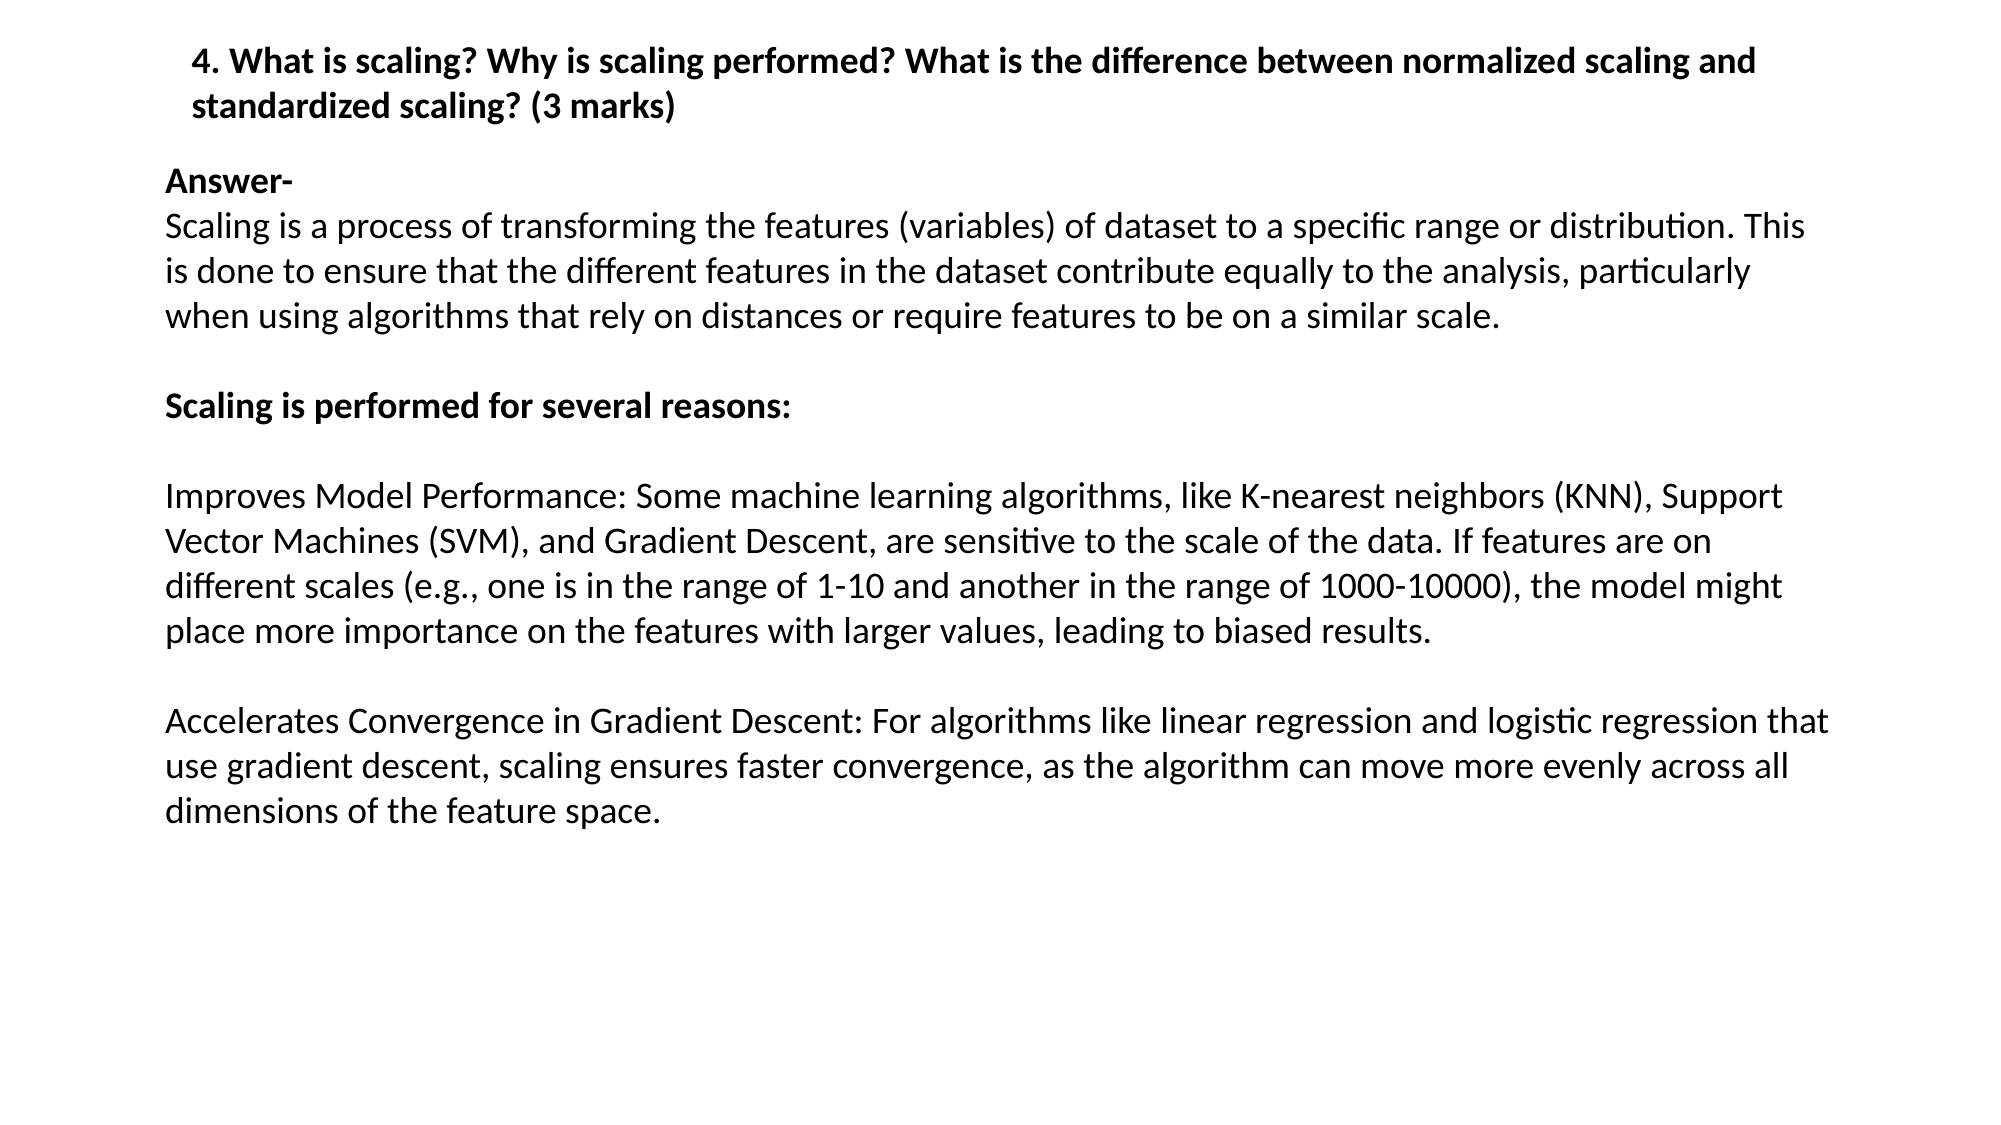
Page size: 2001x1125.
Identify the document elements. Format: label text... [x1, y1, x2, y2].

text_box Answer- Scaling is a process of transforming the features (variables) of dataset to a specific range or distribution. This is done to ensure that the different features in the dataset contribute equally to the analysis, particularly when using algorithms that rely on distances or require features to be on a similar scale. Scaling is performed for several reasons: Improves Model Performance: Some machine learning algorithms, like K-nearest neighbors (KNN), Support Vector Machines (SVM), and Gradient Descent, are sensitive to the scale of the data. If features are on different scales (e.g., one is in the range of 1-10 and another in the range of 1000-10000), the model might place more importance on the features with larger values, leading to biased results. Accelerates Convergence in Gradient Descent: For algorithms like linear regression and logistic regression that use gradient descent, scaling ensures faster convergence, as the algorithm can move more evenly across all dimensions of the feature space. [150, 148, 1851, 936]
text_box 4. What is scaling? Why is scaling performed? What is the difference between normalized scaling and standardized scaling? (3 marks) [176, 28, 1824, 135]
